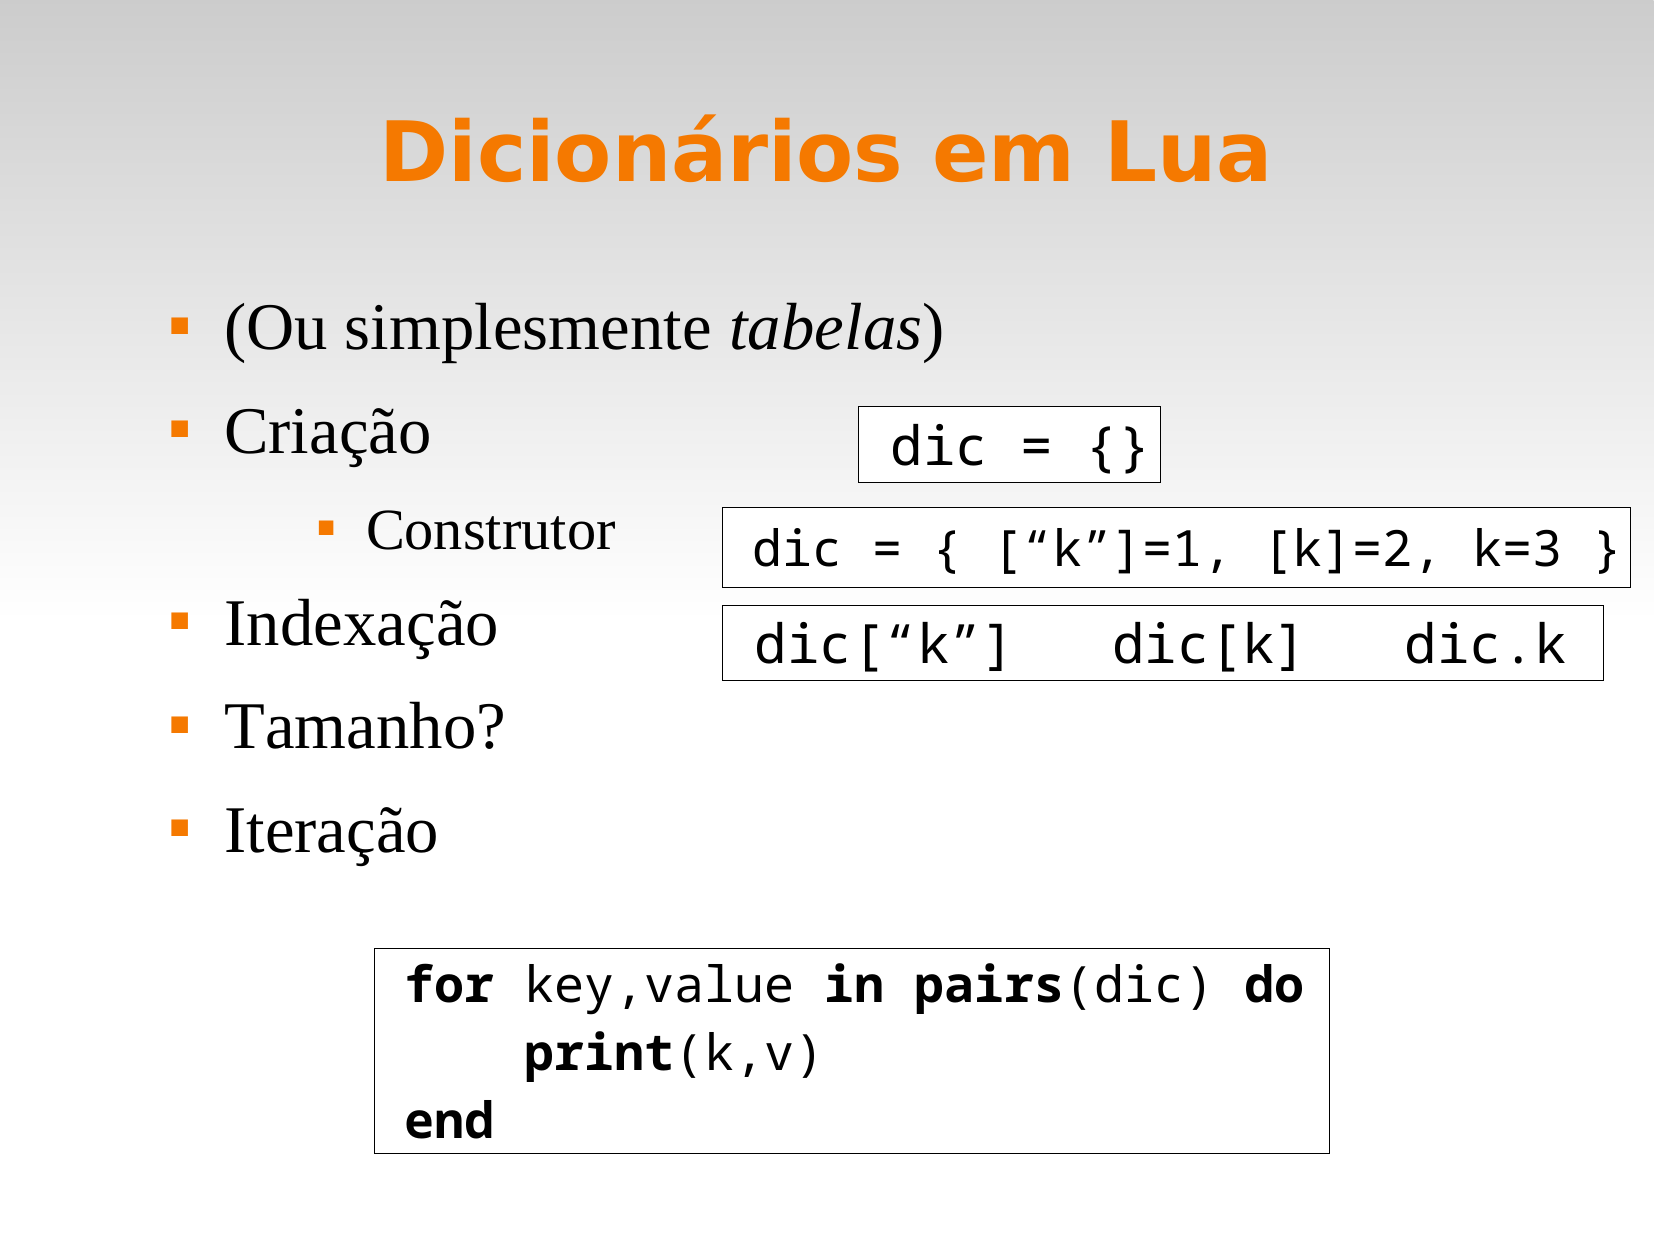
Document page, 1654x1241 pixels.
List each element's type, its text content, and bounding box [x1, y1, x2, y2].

list (Ou simplesmente tabelas) Criação Construtor Indexação Tamanho? Iteração [82, 290, 1571, 1190]
text_box for key,value in pairs(dic) do print(k,v) end [374, 953, 1330, 1149]
text_box dic[“k”] dic[k] dic.k [722, 605, 1604, 681]
text_box dic = {} [858, 406, 1161, 483]
title Dicionários em Lua [82, 49, 1571, 257]
text_box dic = { [“k”]=1, [k]=2, k=3 } [722, 507, 1631, 588]
